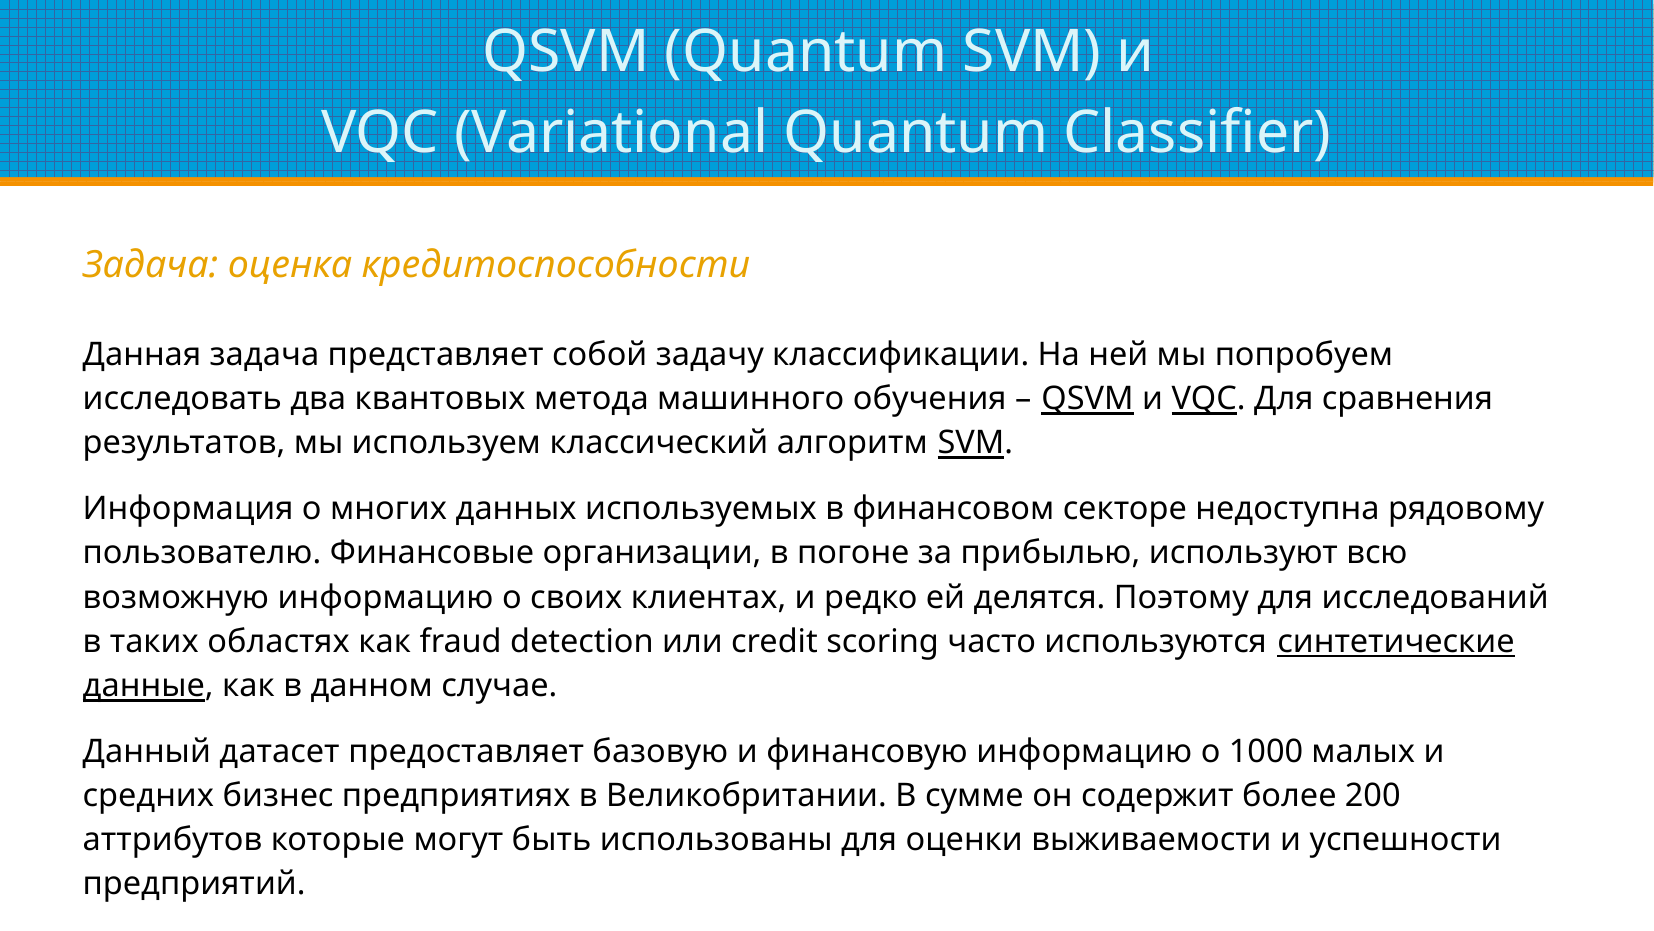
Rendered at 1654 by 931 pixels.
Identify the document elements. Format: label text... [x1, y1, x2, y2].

title Задача: оценка кредитоспособности [82, 216, 1571, 289]
title QSVM (Quantum SVM) и VQC (Variational Quantum Classifier) [82, 8, 1571, 172]
list Данная задача представляет собой задачу классификации. На ней мы попробуем исследовать два квантовых метода машинного обучения – QSVM и VQC. Для сравнения результатов, мы используем классический алгоритм SVM. Информация о многих данных используемых в финансовом секторе недоступна рядовому пользователю. Финансовые организации, в погоне за прибылью, используют всю возможную информацию о своих клиентах, и редко ей делятся. Поэтому для исследований в таких областях как fraud detection или credit scoring часто используются синтетические данные, как в данном случае. Данный датасет предоставляет базовую и финансовую информацию о 1000 малых и средних бизнес предприятиях в Великобритании. В сумме он содержит более 200 аттрибутов которые могут быть использованы для оценки выживаемости и успешности предприятий. [82, 330, 1571, 907]
